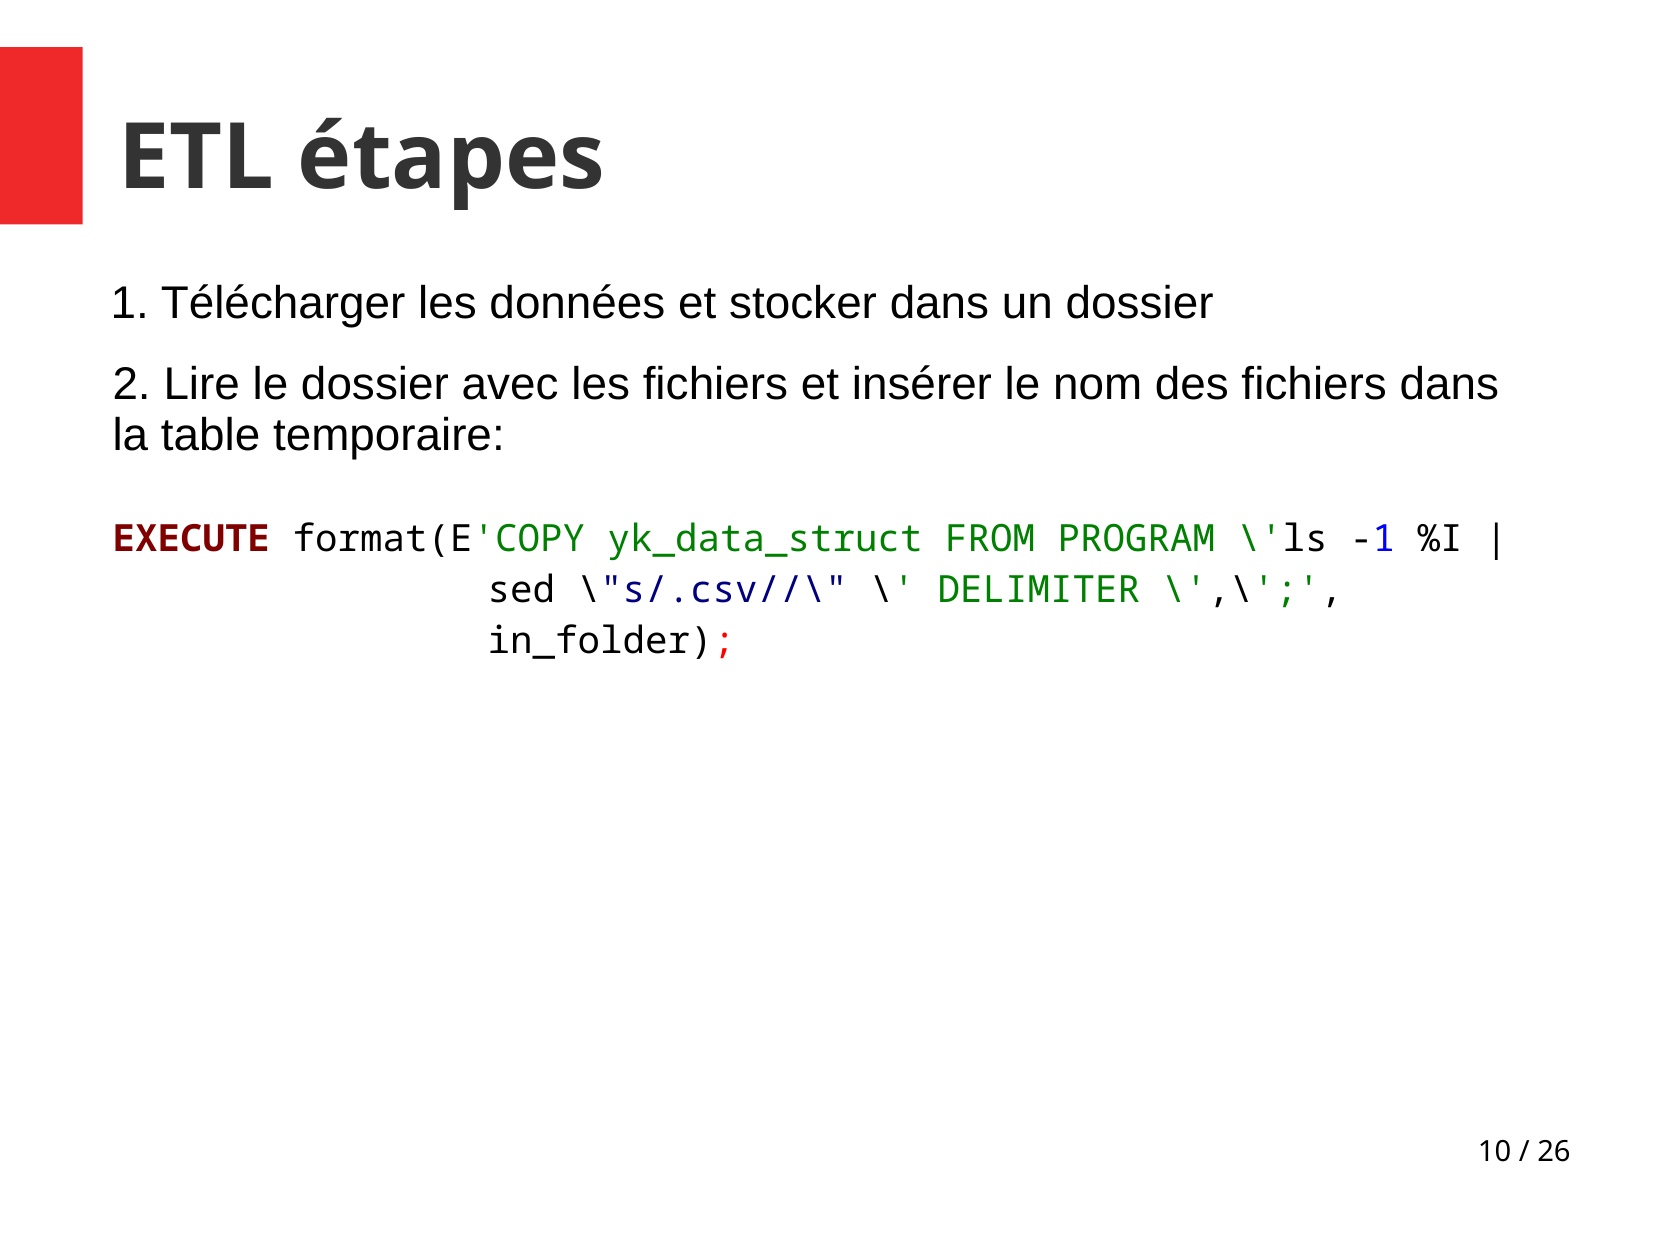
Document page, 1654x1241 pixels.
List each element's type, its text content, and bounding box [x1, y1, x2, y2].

text_box 2. Lire le dossier avec les fichiers et insérer le nom des fichiers dans la table temporaire: EXECUTE format(E'COPY yk_data_struct FROM PROGRAM \'ls -1 %I | sed \"s/.csv//\" \' DELIMITER \',\';', in_folder); [97, 350, 1553, 650]
text_box 1. Télécharger les données et stocker dans un dossier [95, 270, 1266, 337]
title ETL étapes [118, 49, 1571, 257]
